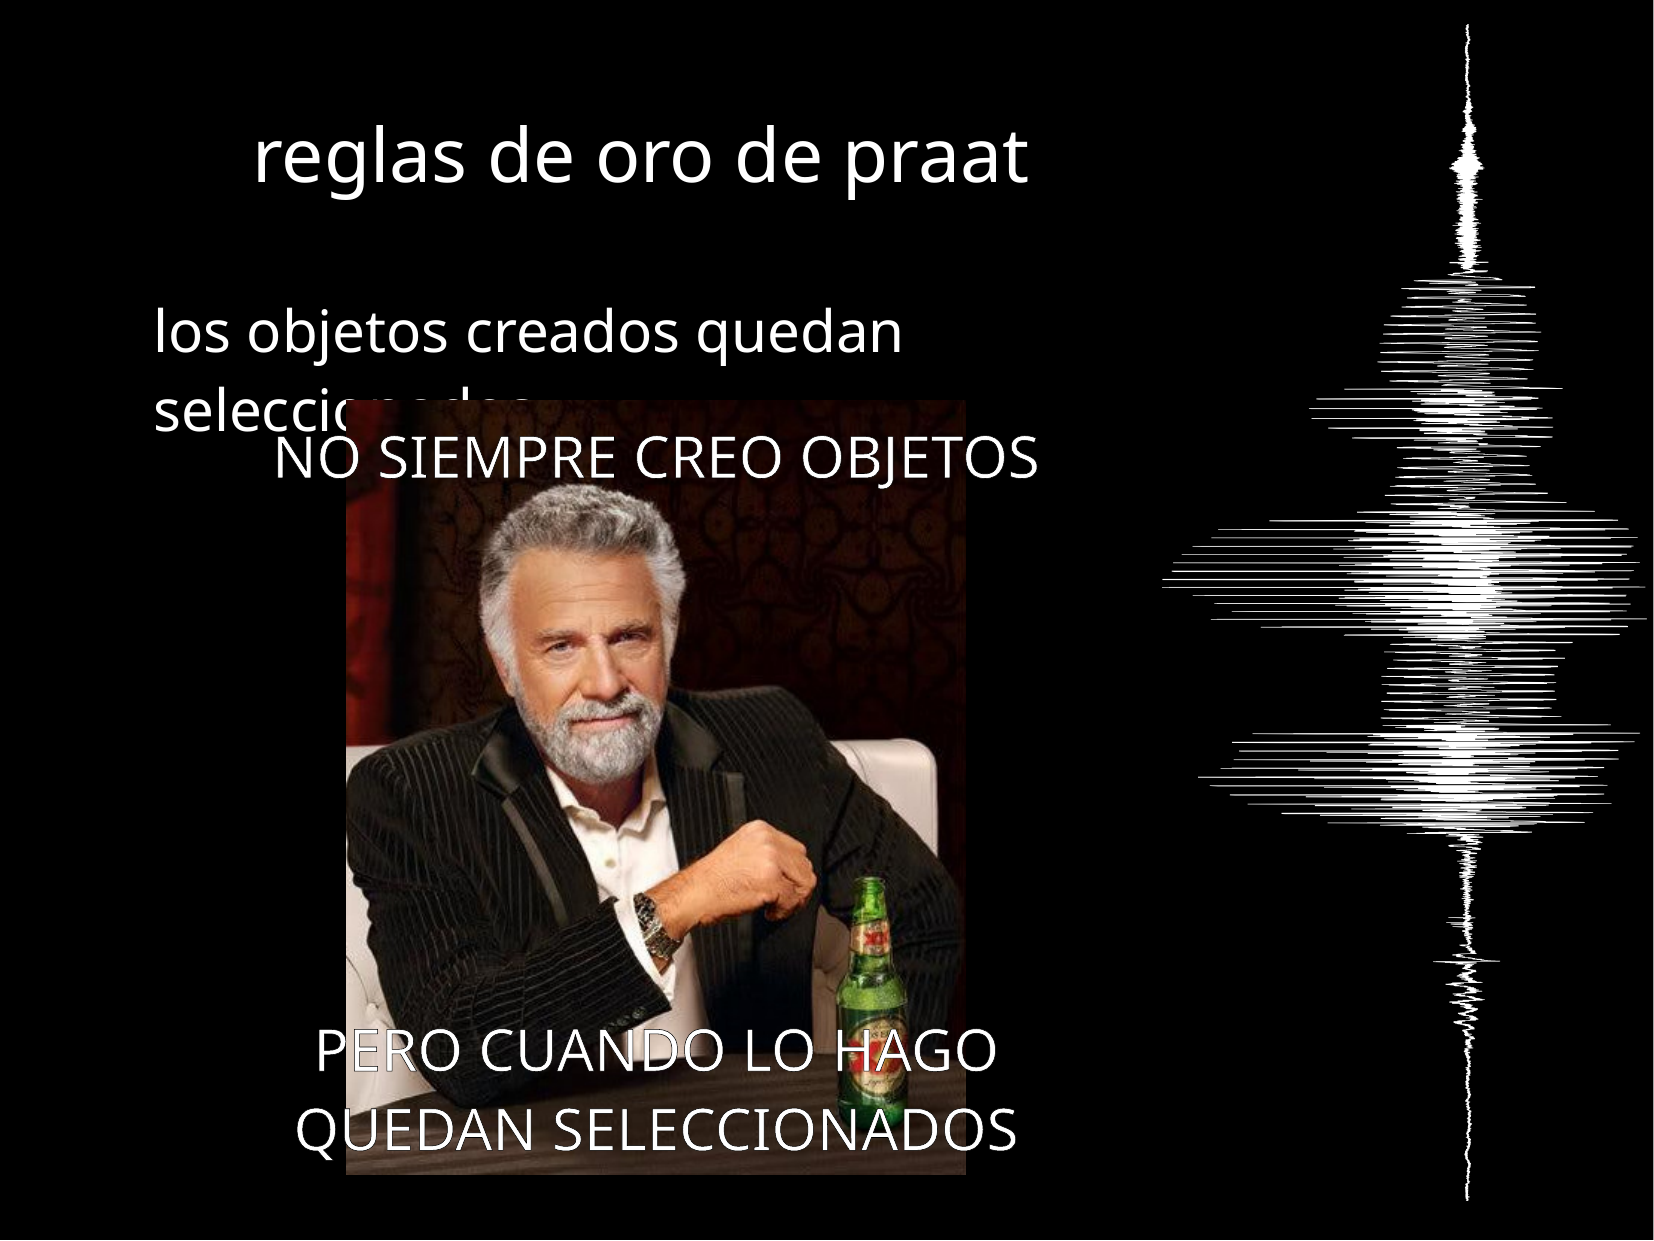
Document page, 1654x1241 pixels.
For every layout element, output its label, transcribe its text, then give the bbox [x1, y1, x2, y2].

picture [1162, 24, 1647, 1201]
picture [346, 499, 966, 1009]
text_box NO SIEMPRE CREO OBJETOS [225, 412, 1088, 499]
title reglas de oro de praat [82, 49, 1201, 257]
text_box PERO CUANDO LO HAGO QUEDAN SELECCIONADOS [225, 1009, 1088, 1168]
picture [346, 400, 966, 412]
list los objetos creados quedan seleccionados [82, 290, 1238, 1109]
picture [346, 1168, 966, 1175]
